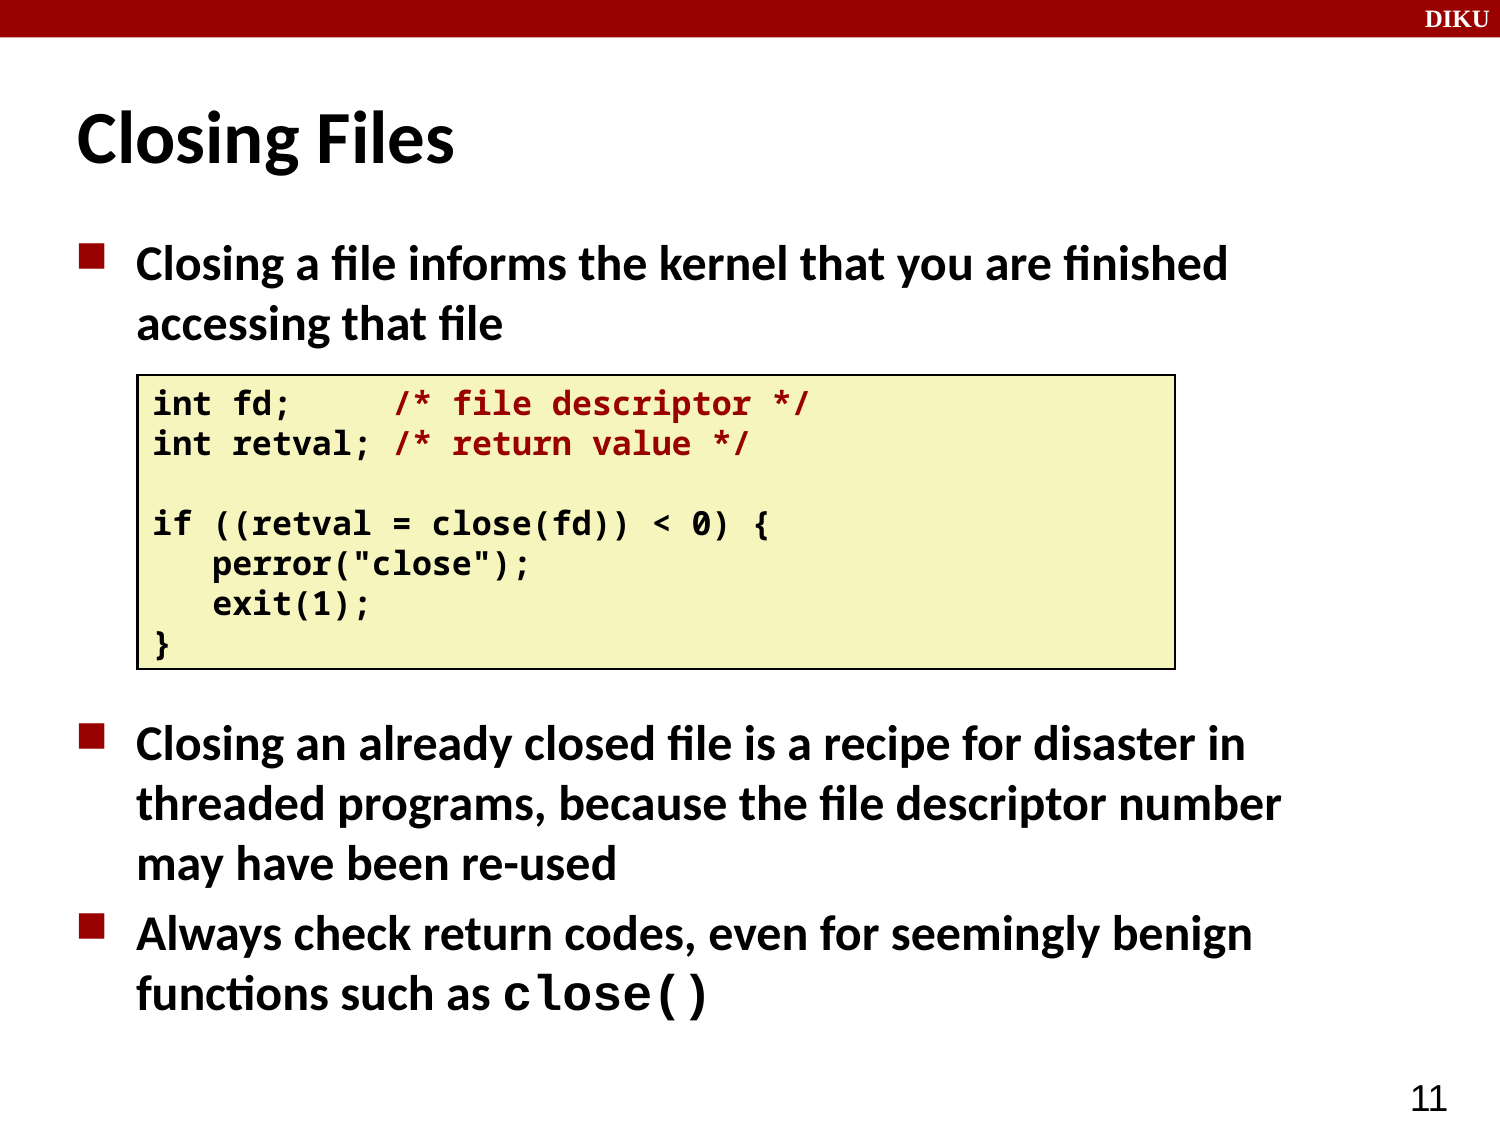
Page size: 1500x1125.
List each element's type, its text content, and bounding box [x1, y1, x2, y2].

text_box Closing Files [62, 71, 1308, 197]
text_box int fd; /* file descriptor */ int retval; /* return value */ if ((retval = close(fd)) < 0) { perror("close"); exit(1); } [137, 375, 1175, 670]
text_box Closing a file informs the kernel that you are finished accessing that file Closing an already closed file is a recipe for disaster in threaded programs, because the file descriptor number may have been re-used Always check return codes, even for seemingly benign functions such as close() [65, 223, 1361, 1039]
